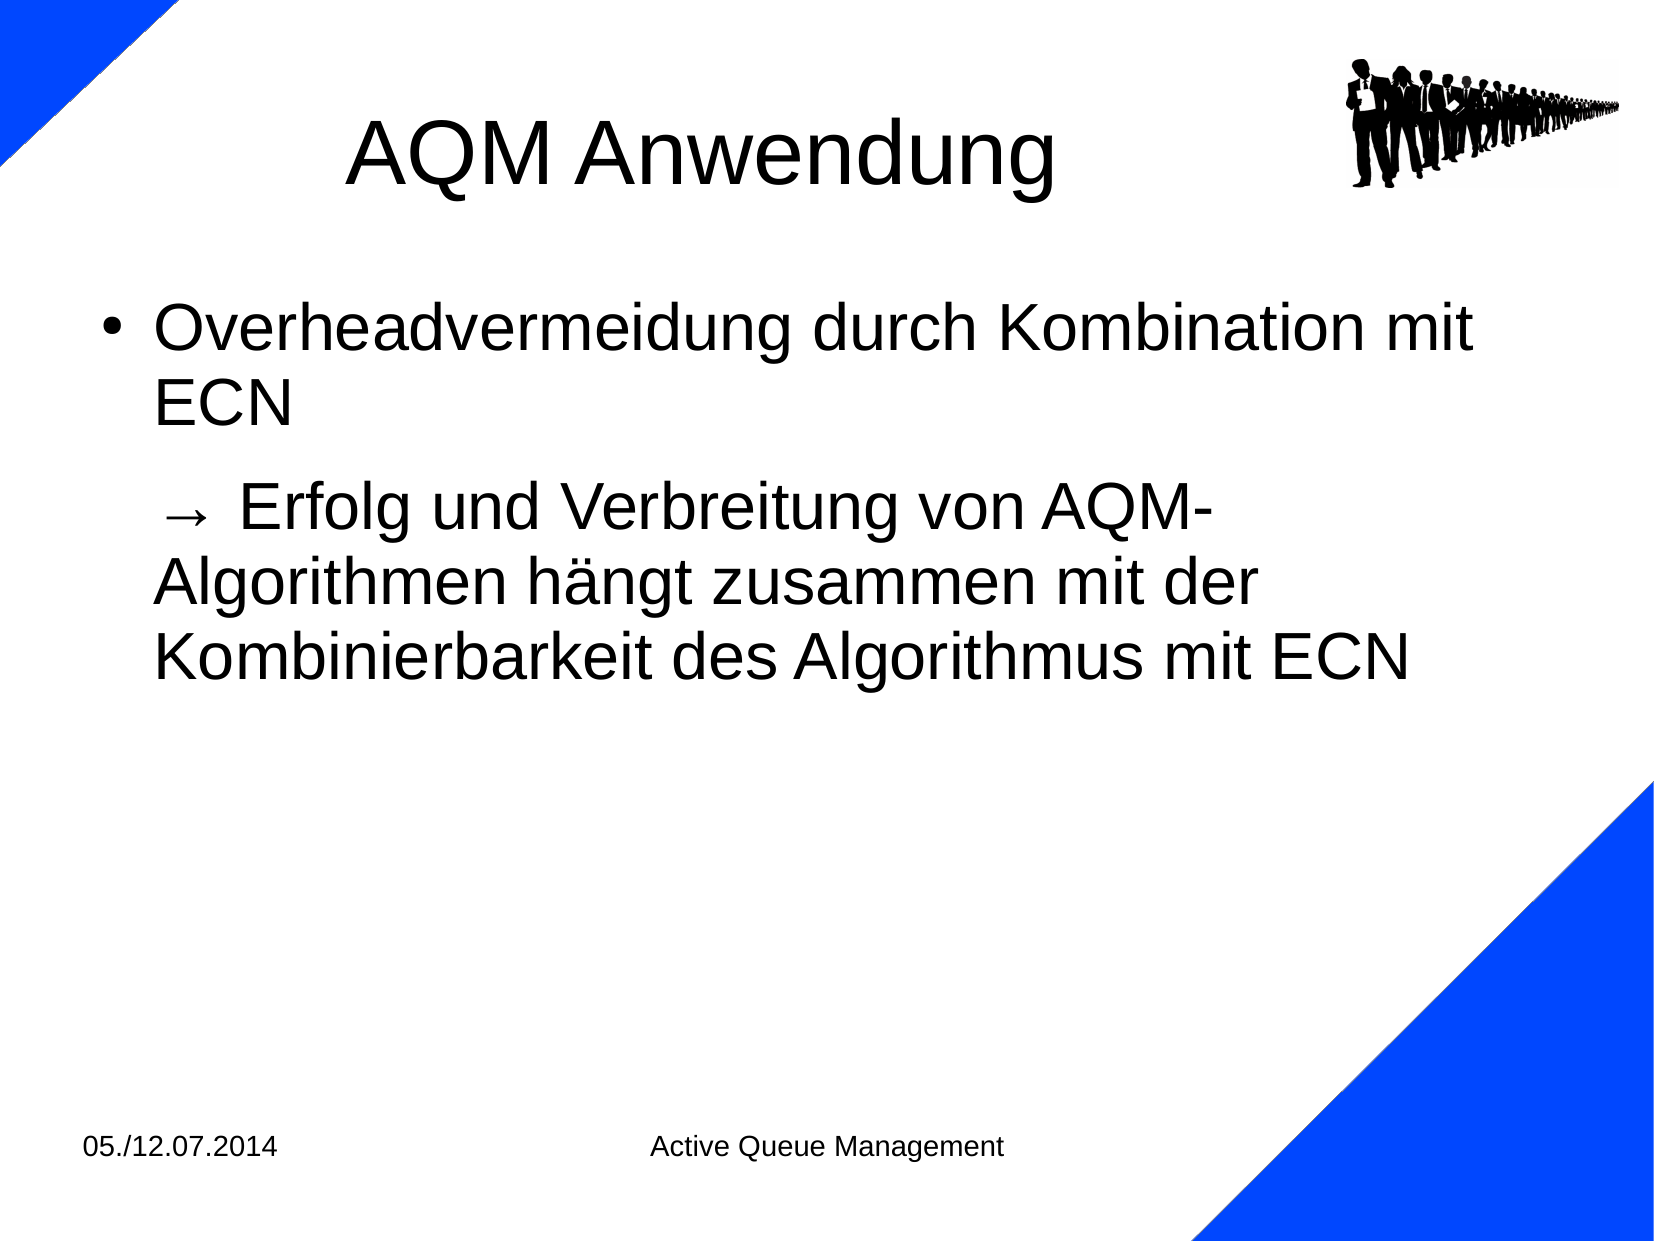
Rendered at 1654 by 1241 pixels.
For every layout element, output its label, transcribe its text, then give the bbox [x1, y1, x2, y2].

title AQM Anwendung [82, 49, 1323, 257]
list Overheadvermeidung durch Kombination mit ECN → Erfolg und Verbreitung von AQM-Algorithmen hängt zusammen mit der Kombinierbarkeit des Algorithmus mit ECN [82, 290, 1571, 1010]
picture [1346, 59, 1619, 188]
